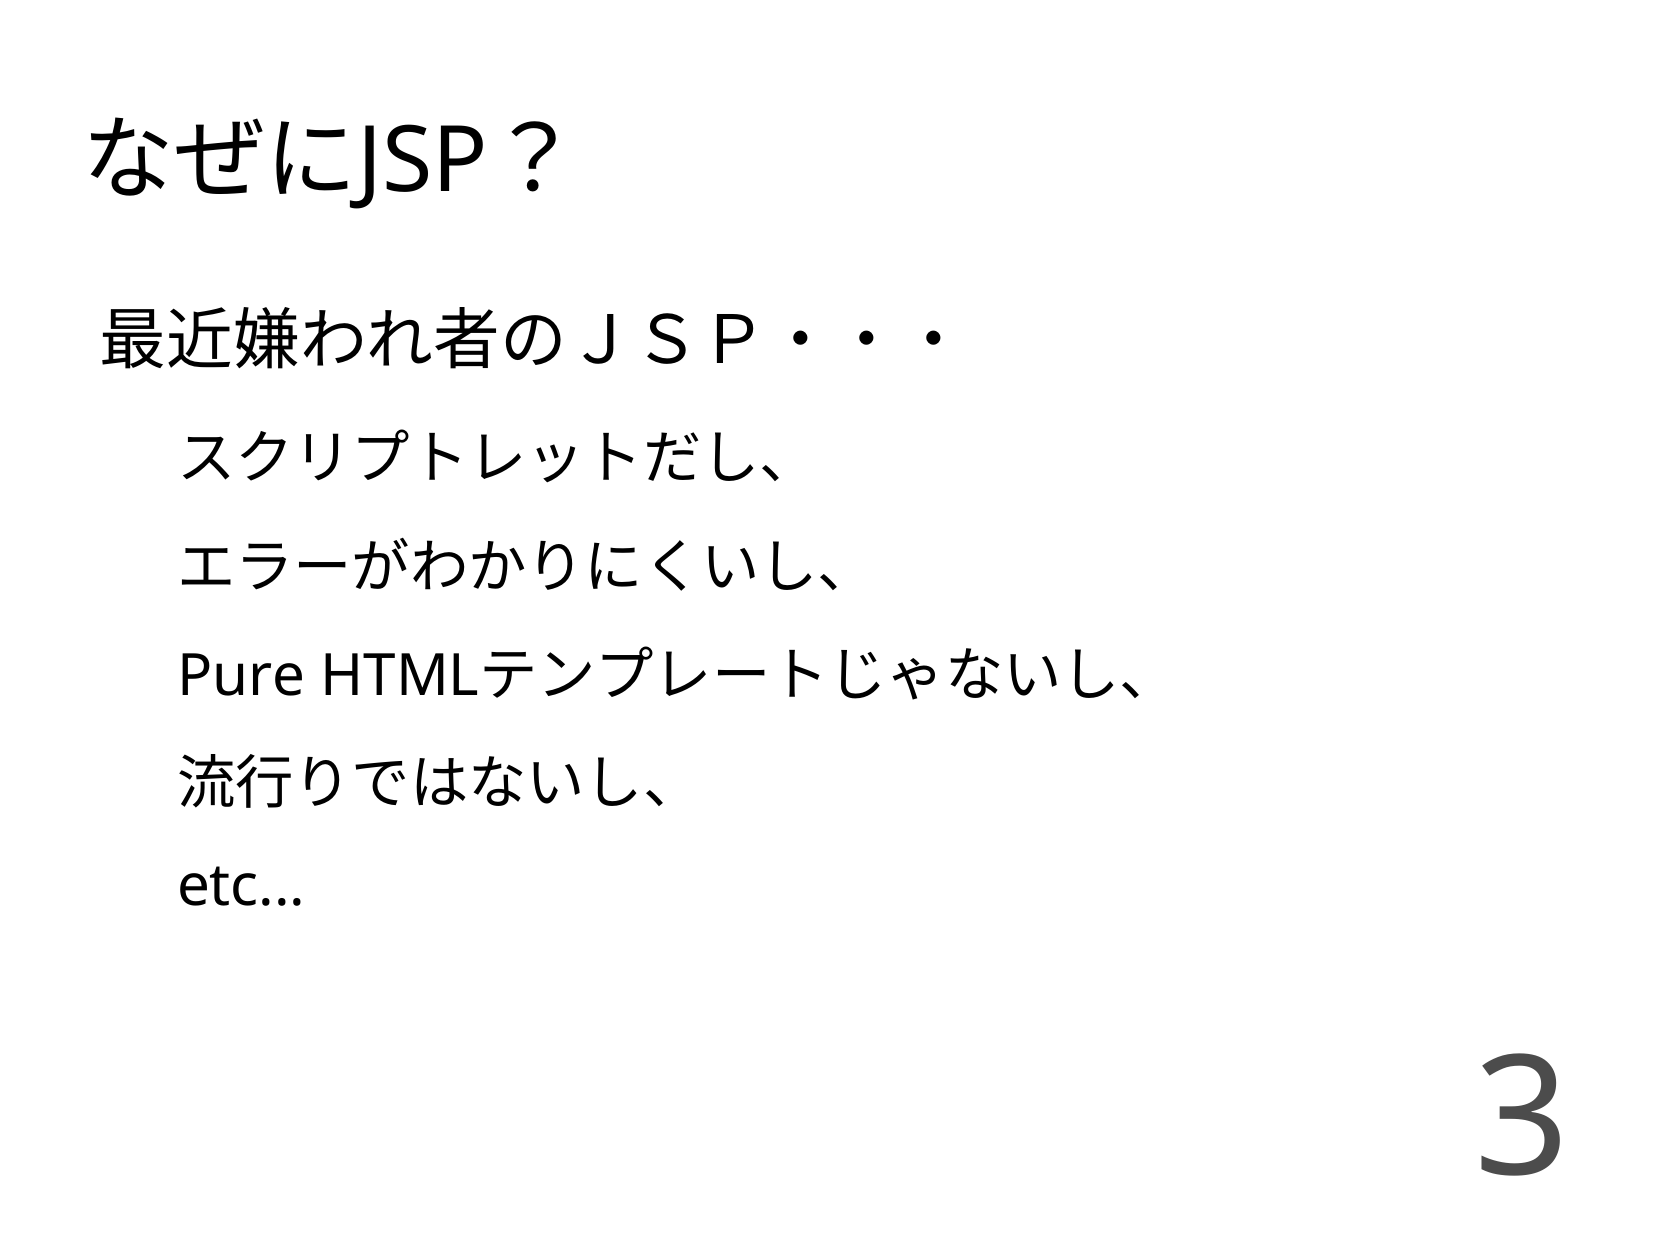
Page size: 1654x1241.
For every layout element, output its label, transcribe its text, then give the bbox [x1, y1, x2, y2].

list 最近嫌われ者のＪＳＰ・・・ スクリプトレットだし、 エラーがわかりにくいし、 Pure HTMLテンプレートじゃないし、 流行りではないし、 etc... [82, 290, 1571, 1094]
title なぜにJSP？ [82, 48, 1571, 258]
